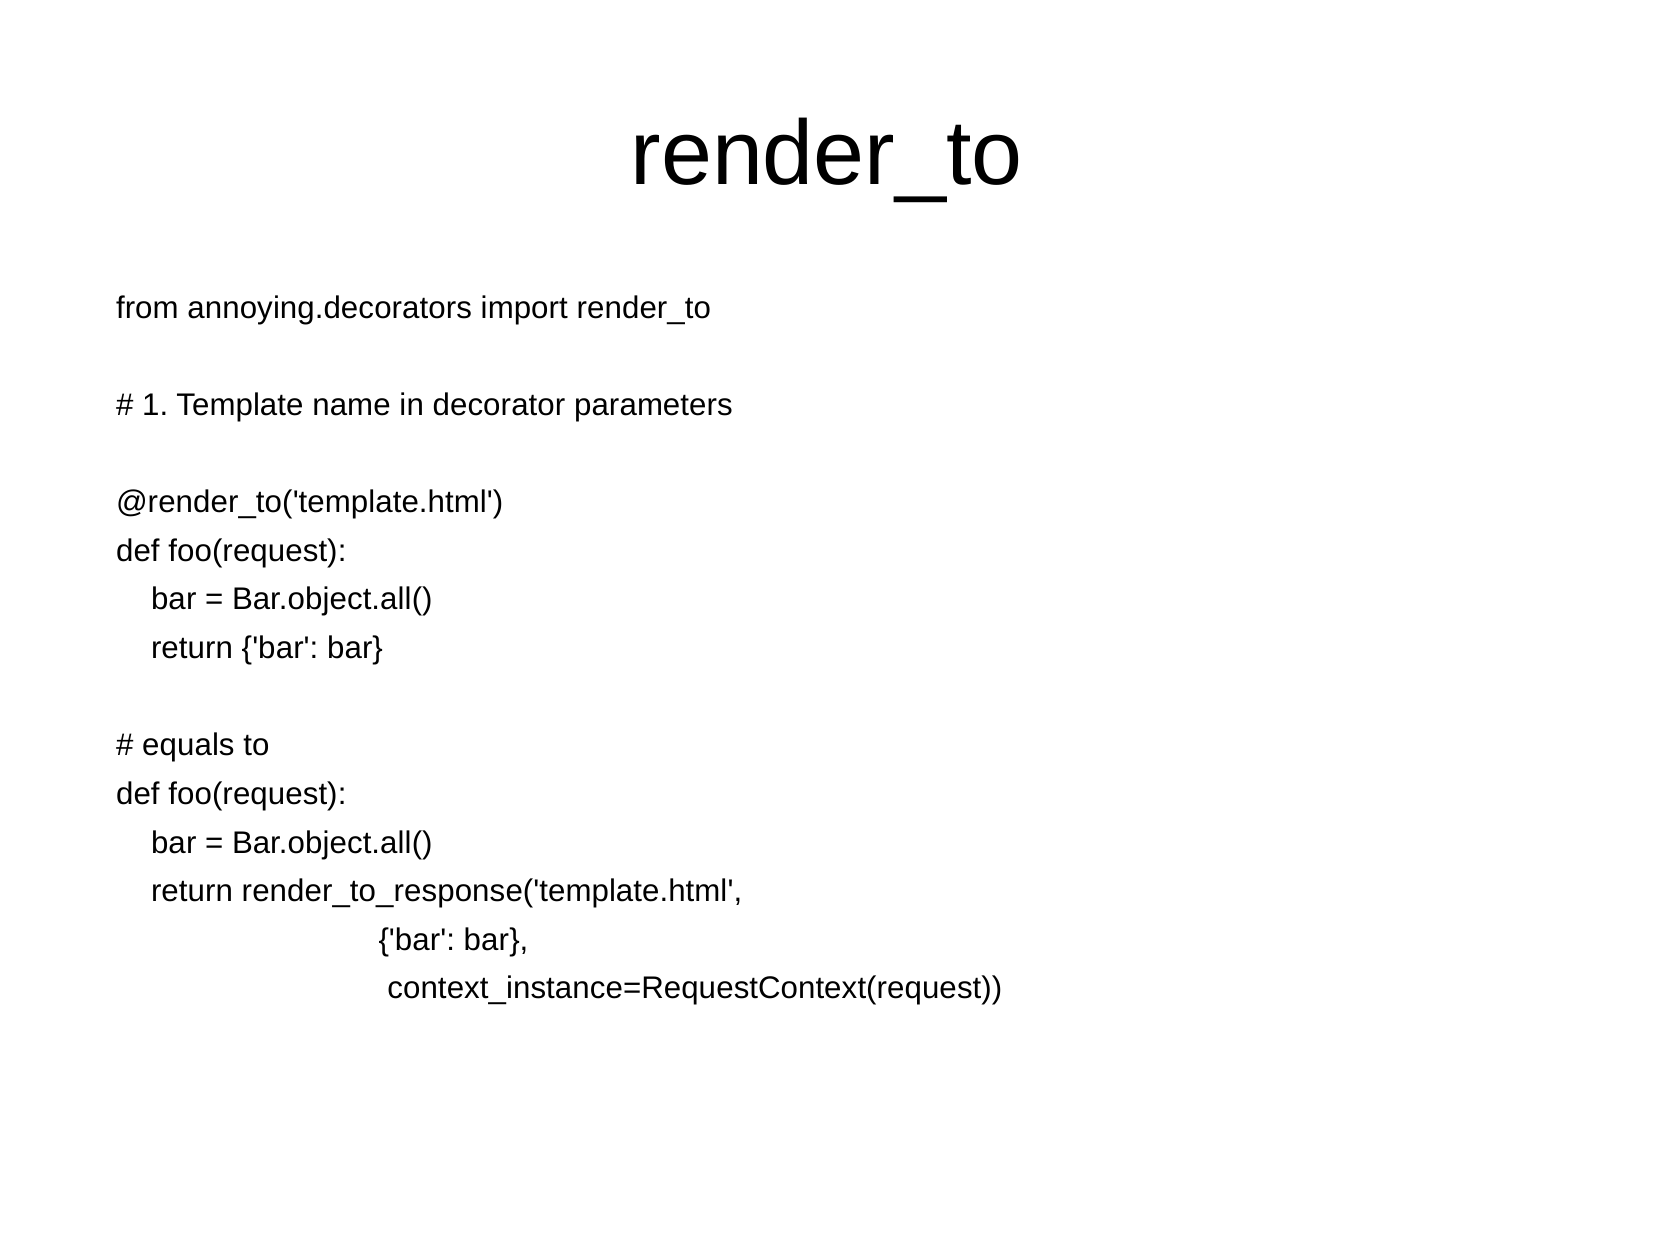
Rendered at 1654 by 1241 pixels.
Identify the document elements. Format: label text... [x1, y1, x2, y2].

title render_to [82, 49, 1571, 257]
list from annoying.decorators import render_to # 1. Template name in decorator parameters @render_to('template.html') def foo(request): bar = Bar.object.all() return {'bar': bar} # equals to def foo(request): bar = Bar.object.all() return render_to_response('template.html', {'bar': bar}, context_instance=RequestContext(request)) [82, 290, 1538, 1010]
